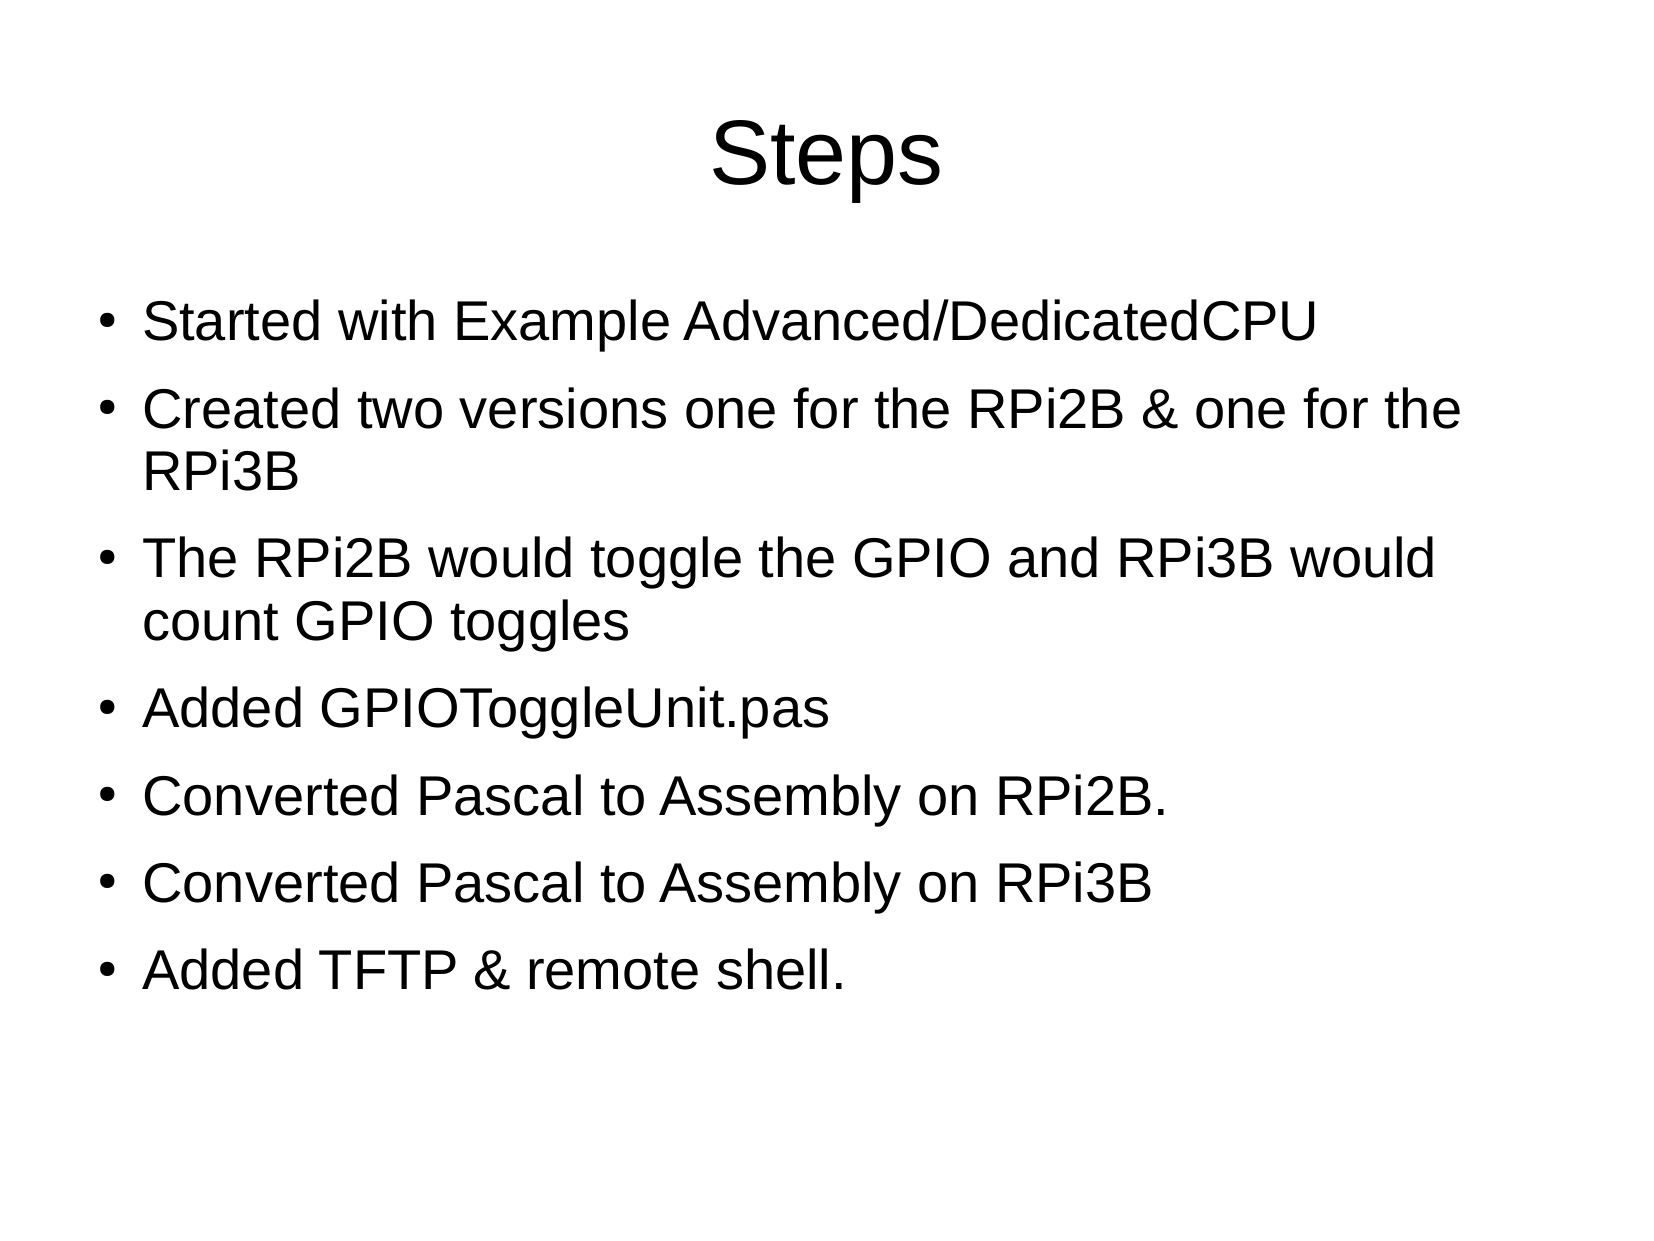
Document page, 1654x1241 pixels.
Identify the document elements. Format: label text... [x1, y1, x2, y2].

list Started with Example Advanced/DedicatedCPU Created two versions one for the RPi2B & one for the RPi3B The RPi2B would toggle the GPIO and RPi3B would count GPIO toggles Added GPIOToggleUnit.pas Converted Pascal to Assembly on RPi2B. Converted Pascal to Assembly on RPi3B Added TFTP & remote shell. [82, 290, 1571, 1010]
title Steps [82, 49, 1571, 257]
